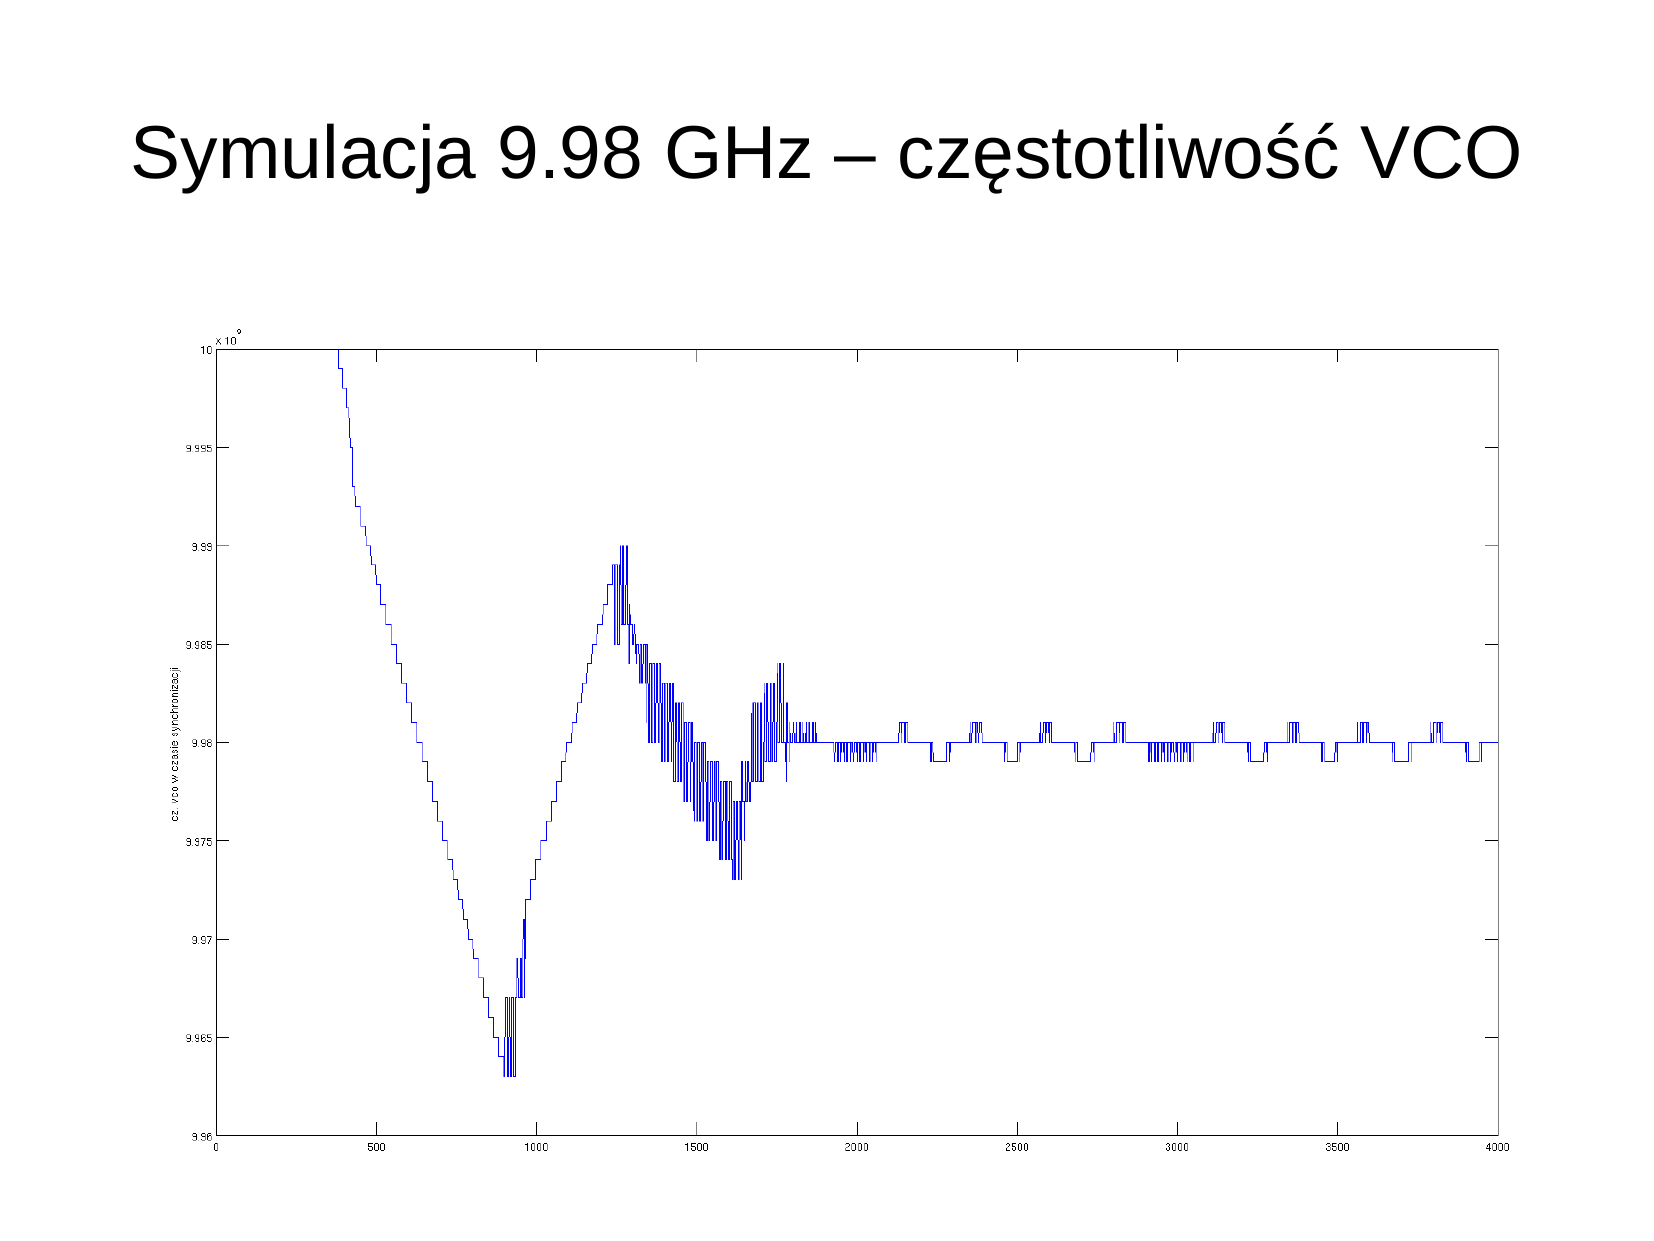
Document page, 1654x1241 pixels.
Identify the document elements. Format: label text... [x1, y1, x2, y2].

picture [0, 276, 1654, 1241]
title Symulacja 9.98 GHz – częstotliwość VCO [82, 49, 1571, 257]
